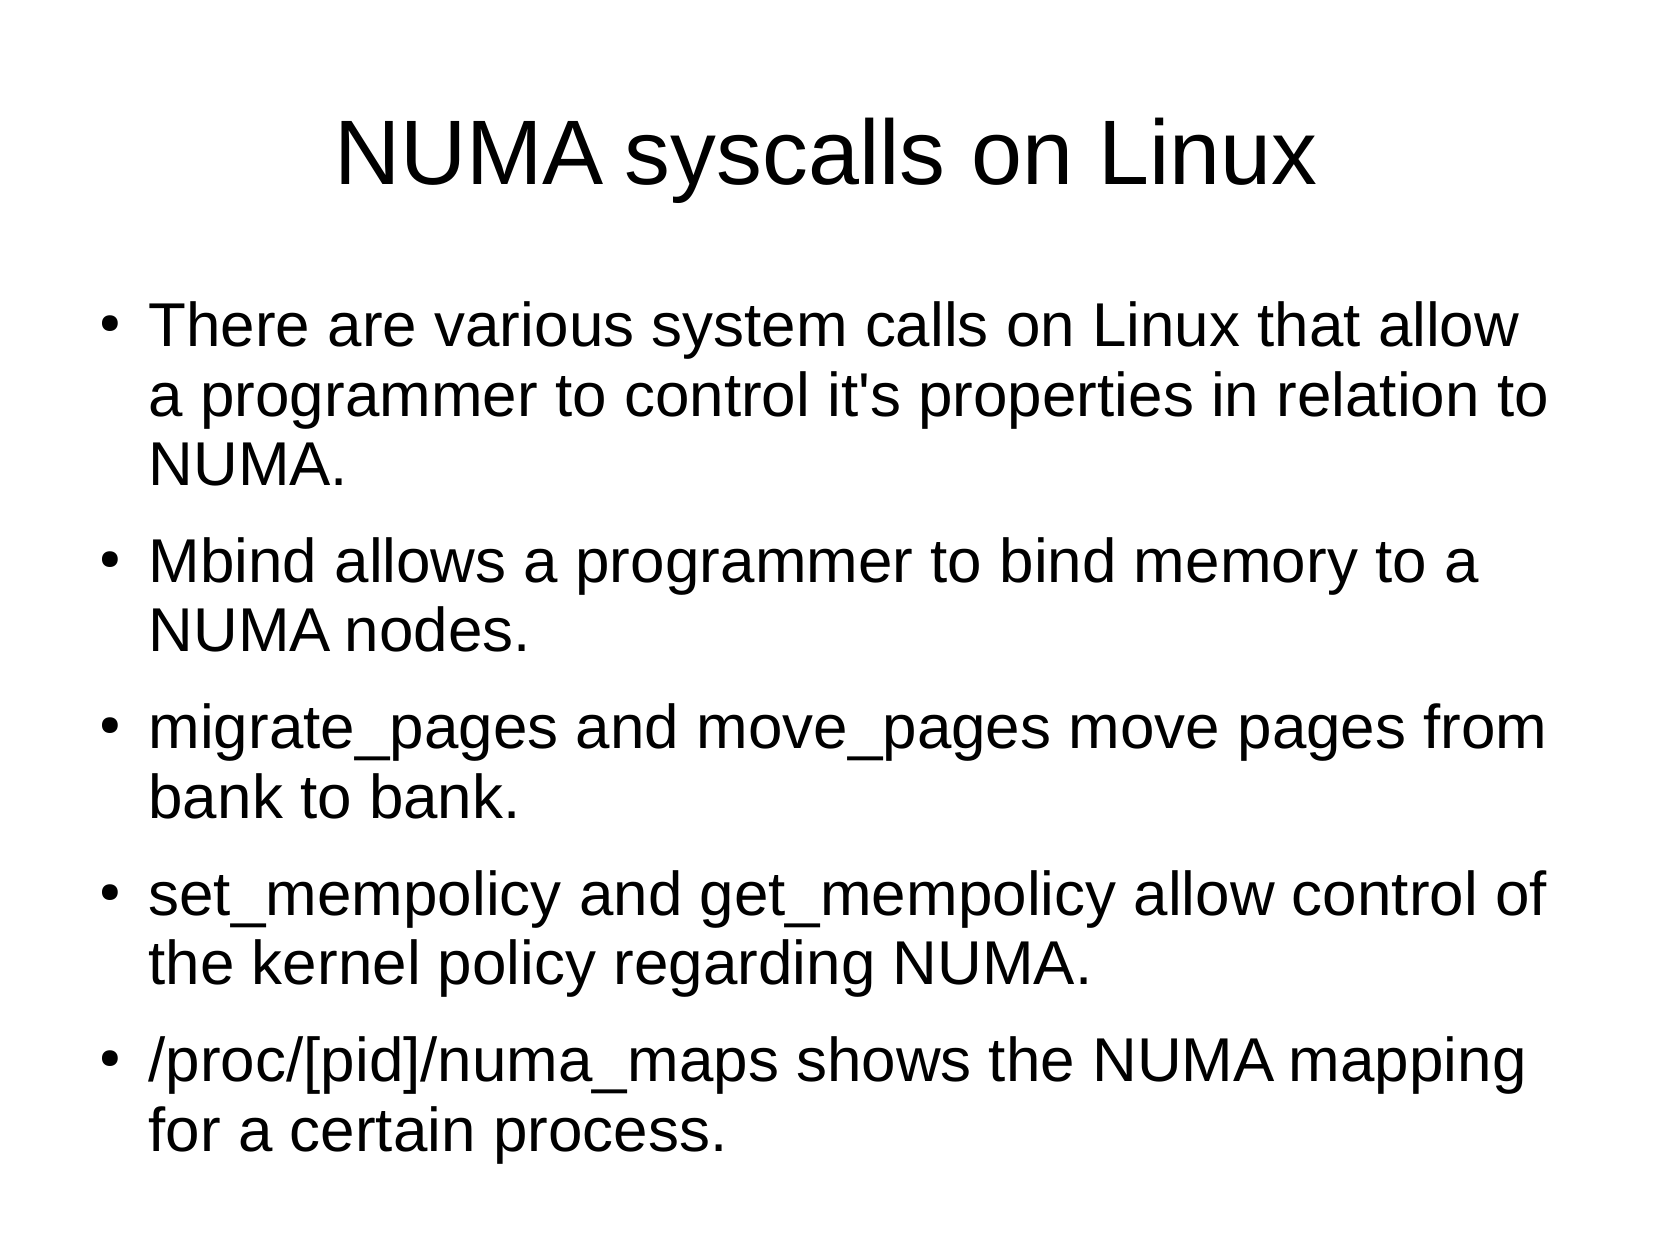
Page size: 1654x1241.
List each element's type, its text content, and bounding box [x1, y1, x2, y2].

list There are various system calls on Linux that allow a programmer to control it's properties in relation to NUMA. Mbind allows a programmer to bind memory to a NUMA nodes. migrate_pages and move_pages move pages from bank to bank. set_mempolicy and get_mempolicy allow control of the kernel policy regarding NUMA. /proc/[pid]/numa_maps shows the NUMA mapping for a certain process. [82, 290, 1571, 1171]
title NUMA syscalls on Linux [82, 49, 1571, 257]
